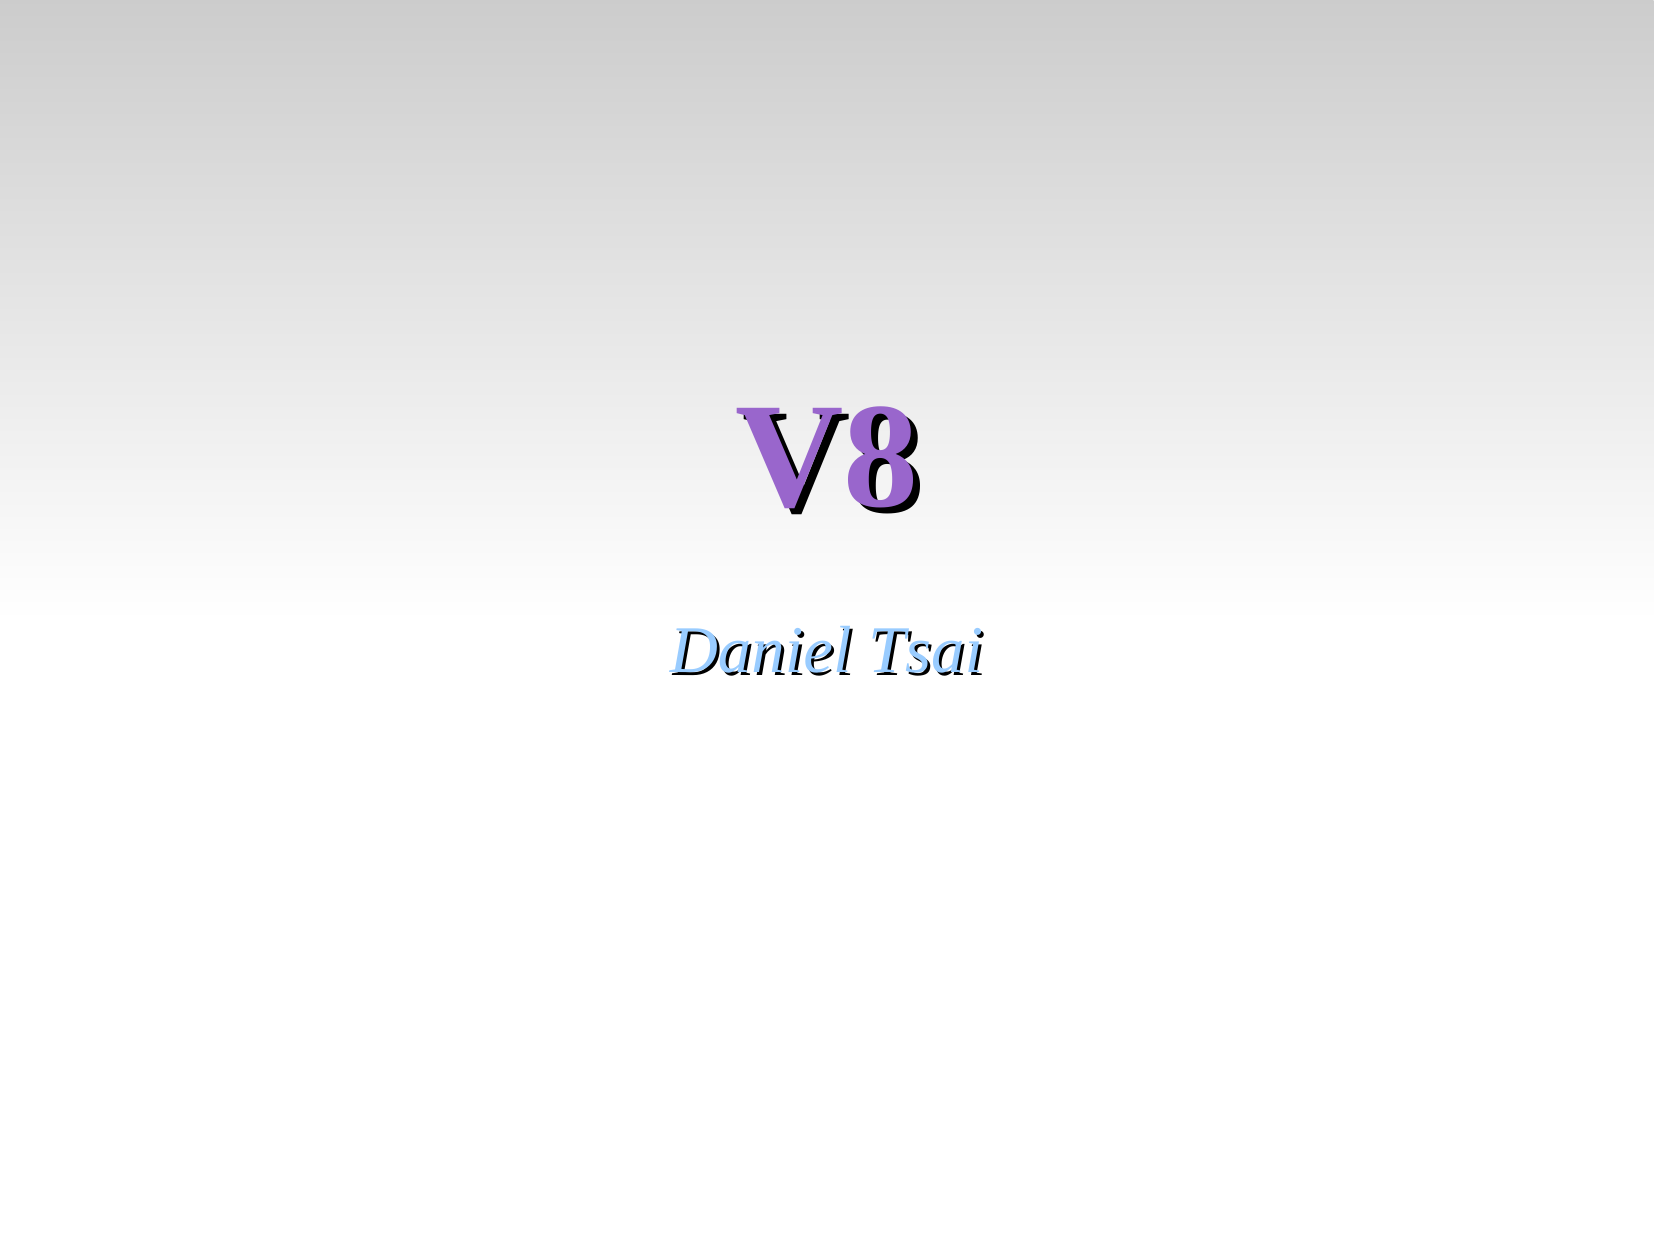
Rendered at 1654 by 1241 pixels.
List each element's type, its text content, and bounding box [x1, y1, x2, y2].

subtitle V8 Daniel Tsai [82, 56, 1571, 1102]
